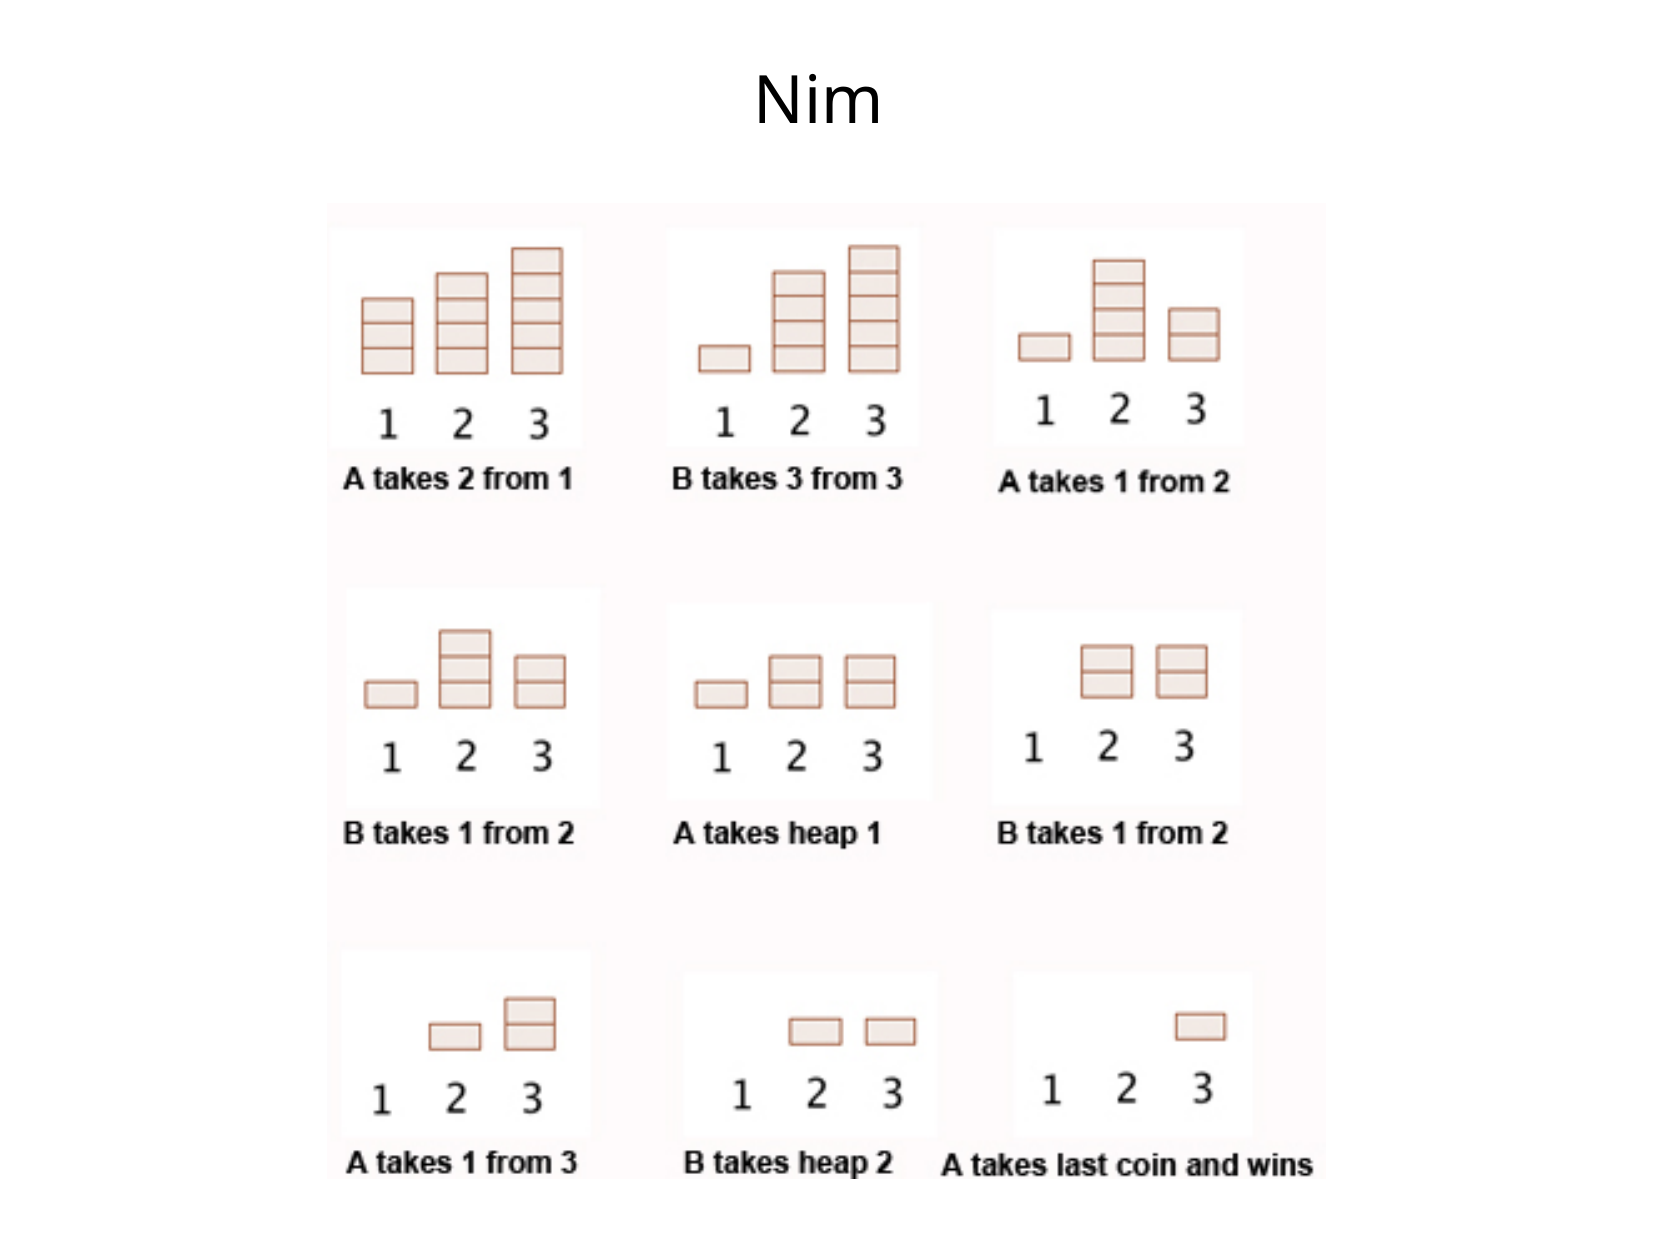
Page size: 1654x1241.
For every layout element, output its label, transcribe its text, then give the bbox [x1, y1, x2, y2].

picture [327, 203, 1326, 1179]
text_box Nim [75, 0, 1563, 211]
